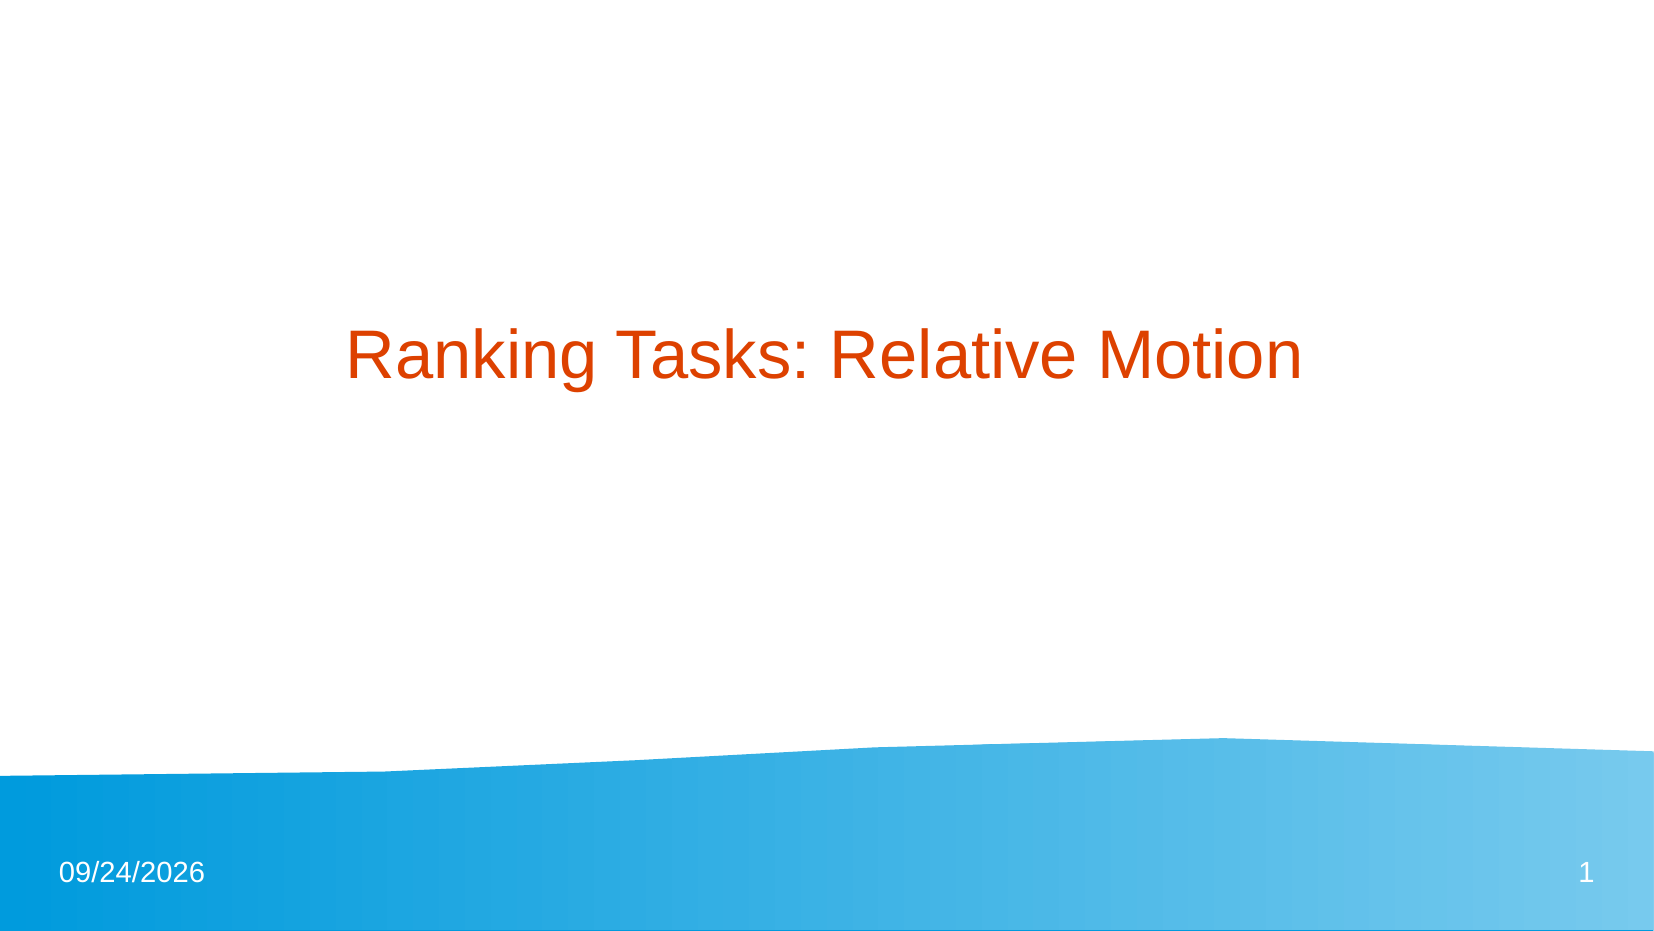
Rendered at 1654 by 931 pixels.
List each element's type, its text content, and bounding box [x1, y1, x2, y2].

title Ranking Tasks: Relative Motion [0, 265, 1651, 443]
